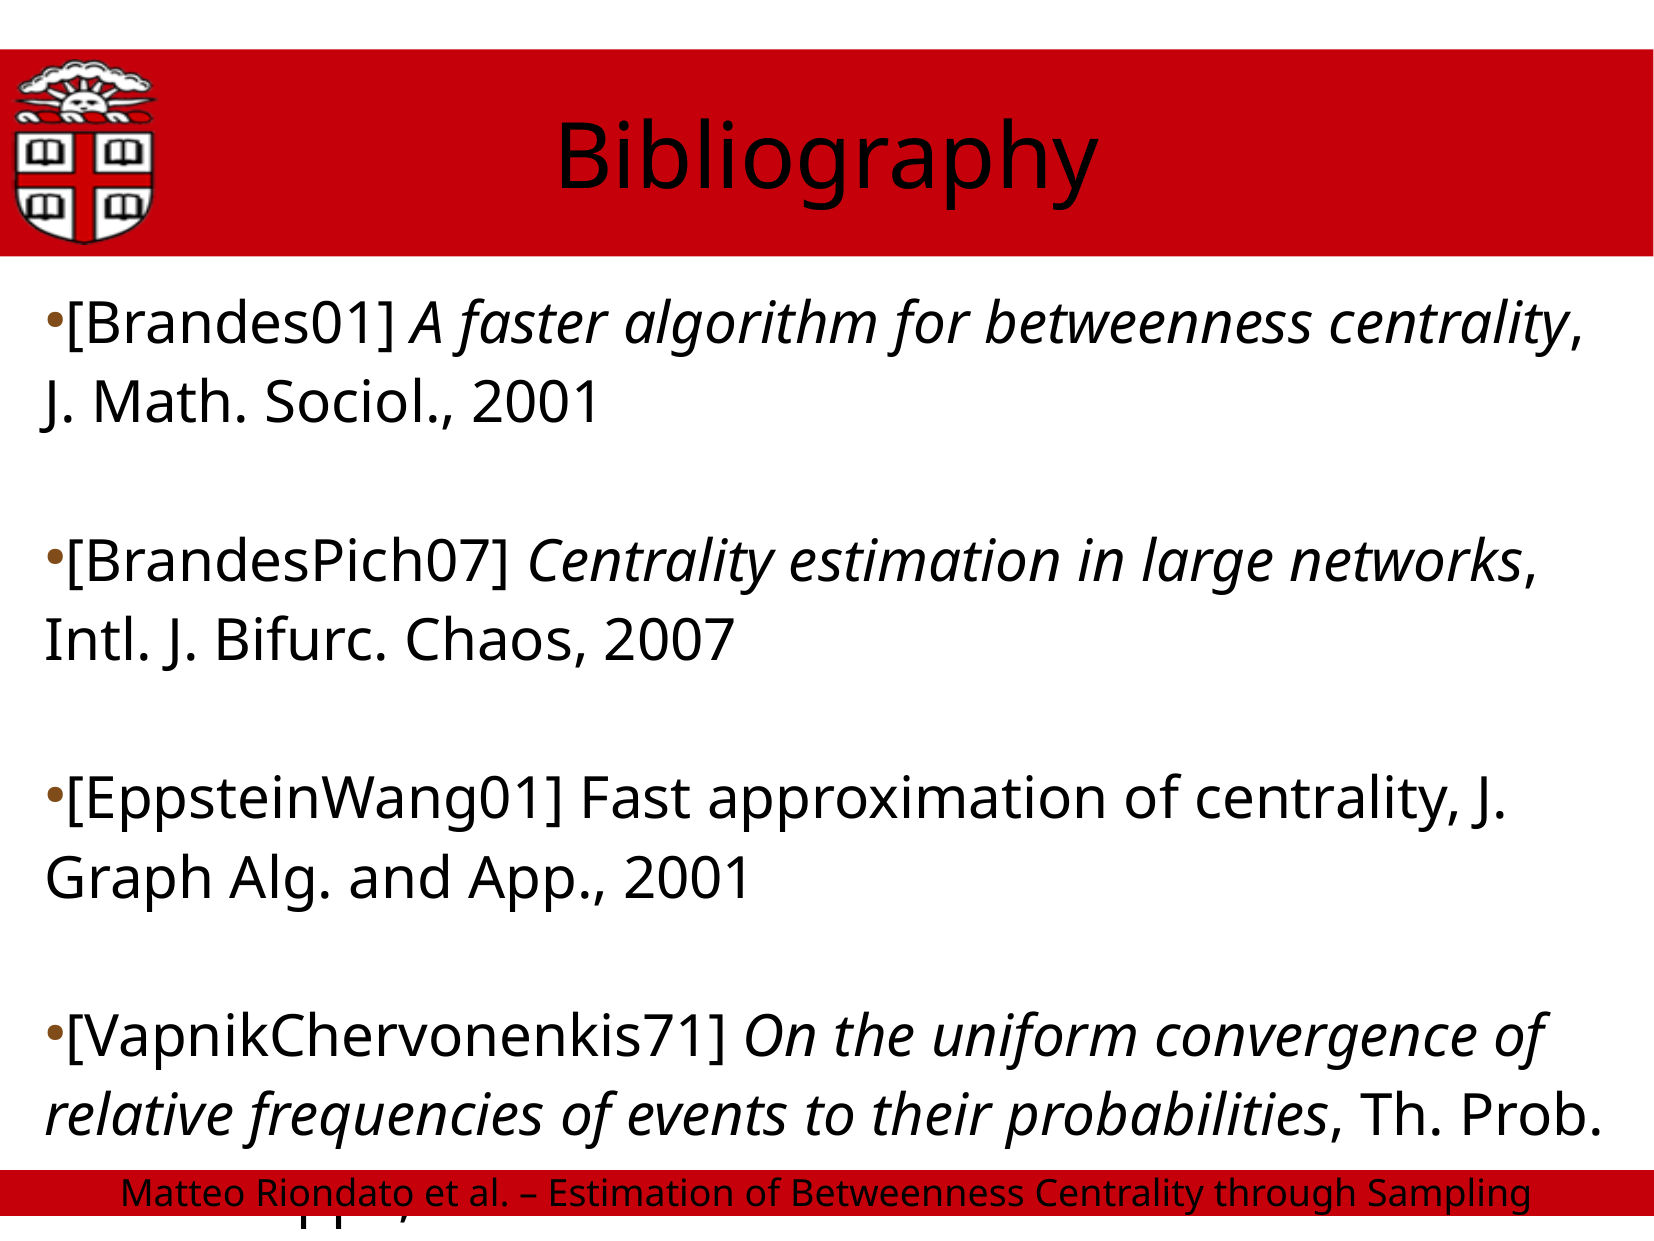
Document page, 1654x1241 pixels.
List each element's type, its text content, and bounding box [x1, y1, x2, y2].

text_box [Brandes01] A faster algorithm for betweenness centrality, J. Math. Sociol., 2001 [BrandesPich07] Centrality estimation in large networks, Intl. J. Bifurc. Chaos, 2007 [EppsteinWang01] Fast approximation of centrality, J. Graph Alg. and App., 2001 [VapnikChervonenkis71] On the uniform convergence of relative frequencies of events to their probabilities, Th. Prob. and its Appl., 1971 [30, 273, 1621, 1162]
picture [11, 59, 158, 245]
text_box Matteo Riondato et al. – Estimation of Betweenness Centrality through Sampling [0, 1170, 1654, 1216]
title Bibliography [0, 49, 1654, 257]
